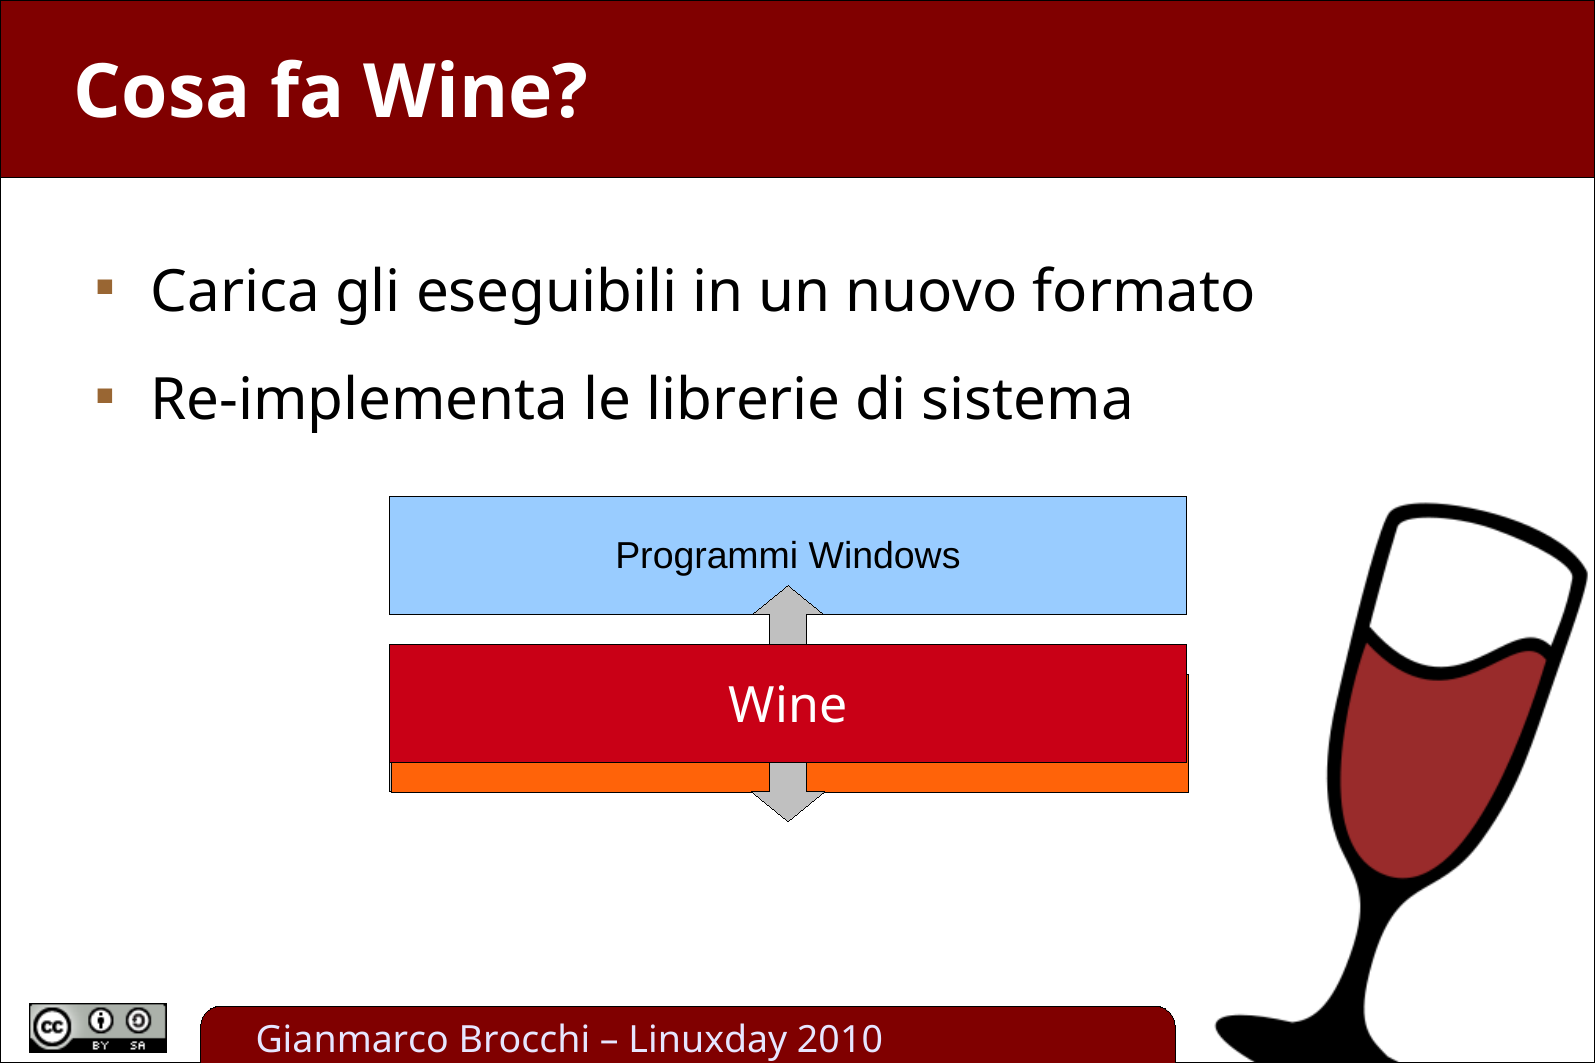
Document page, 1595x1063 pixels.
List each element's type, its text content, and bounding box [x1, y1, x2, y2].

title Cosa fa Wine? [74, 7, 1510, 171]
picture [29, 1003, 167, 1053]
picture [1210, 498, 1595, 1063]
text_box Wine [389, 644, 1187, 763]
text_box [751, 585, 825, 644]
text_box Kernel & Driver Linux [391, 763, 769, 793]
list Carica gli eseguibili in un nuovo formato Re-implementa le librerie di sistema [79, 248, 1515, 798]
text_box Kernel & Driver Linux [807, 674, 1189, 793]
text_box Programmi Windows [389, 496, 1187, 615]
text_box [751, 763, 825, 822]
